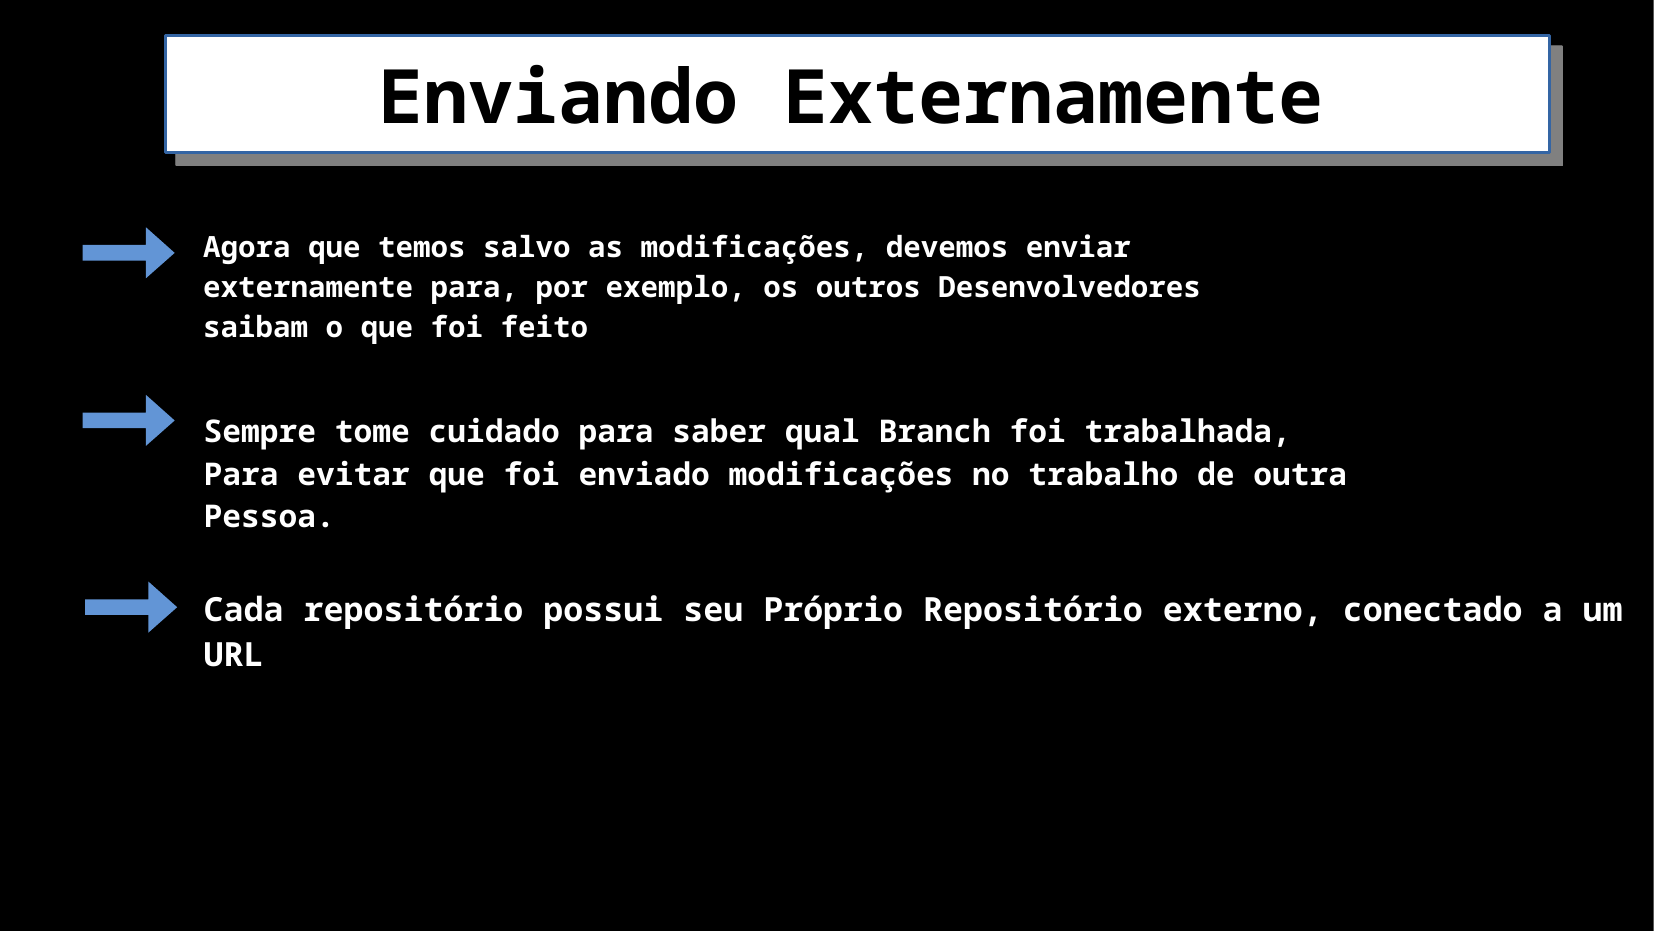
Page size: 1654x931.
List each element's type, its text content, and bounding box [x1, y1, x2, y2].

text_box Sempre tome cuidado para saber qual Branch foi trabalhada, Para evitar que foi enviado modificações no trabalho de outra Pessoa. [188, 401, 1363, 535]
text_box Agora que temos salvo as modificações, devemos enviar externamente para, por exemplo, os outros Desenvolvedores saibam o que foi feito [188, 219, 1216, 345]
picture [0, 0, 1654, 931]
text_box Cada repositório possui seu Próprio Repositório externo, conectado a um URL [188, 578, 1639, 678]
text_box Enviando Externamente [165, 35, 1550, 145]
